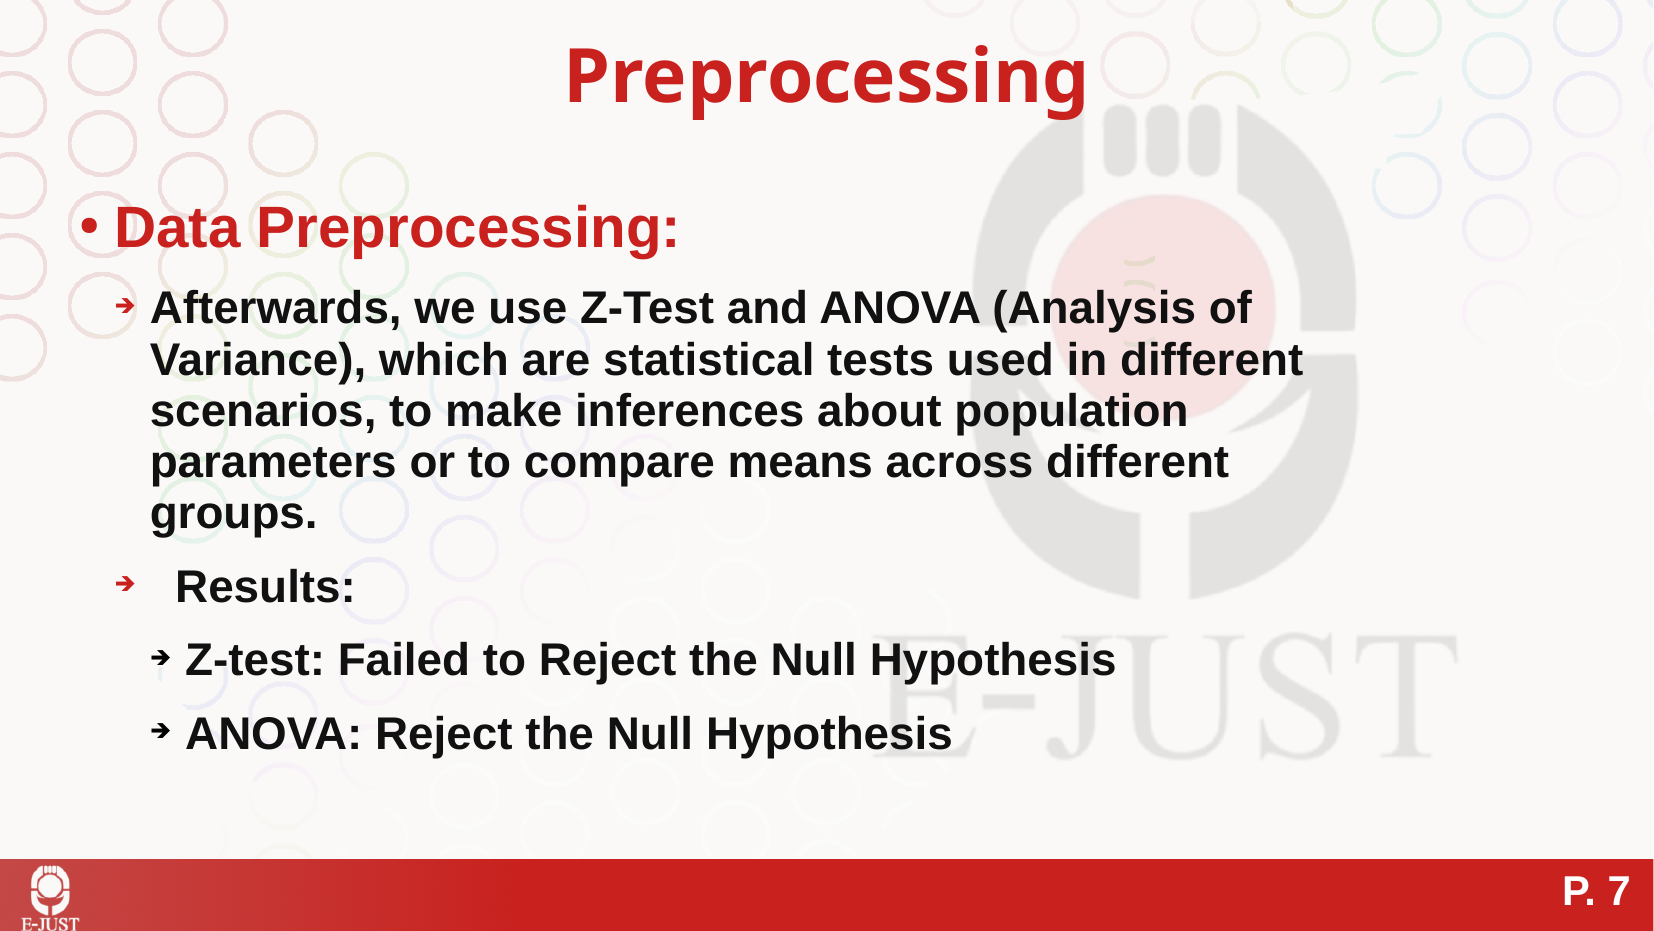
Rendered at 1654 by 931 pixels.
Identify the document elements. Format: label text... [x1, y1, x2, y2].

text_box Preprocessing [32, 14, 1622, 139]
picture [0, 0, 1654, 931]
text_box P. <number> [1368, 860, 1646, 922]
text_box Data Preprocessing: Afterwards, we use Z-Test and ANOVA (Analysis of Variance), which are statistical tests used in different scenarios, to make inferences about population parameters or to compare means across different groups. Results: Z-test: Failed to Reject the Null Hypothesis ANOVA: Reject the Null Hypothesis [64, 187, 1388, 767]
